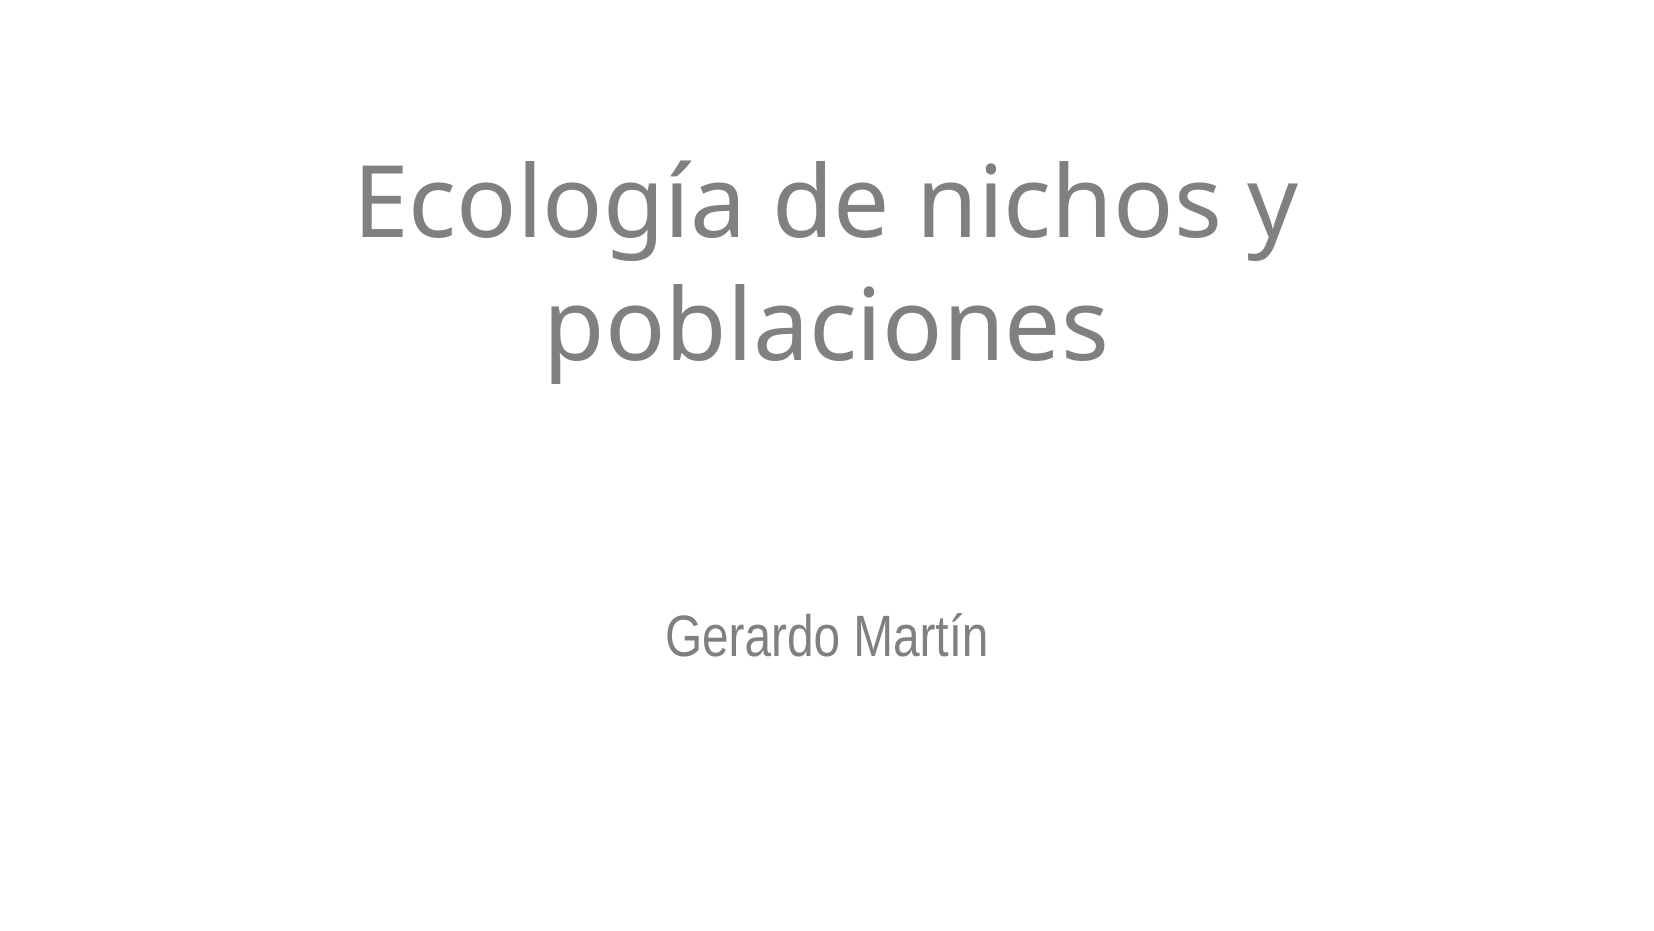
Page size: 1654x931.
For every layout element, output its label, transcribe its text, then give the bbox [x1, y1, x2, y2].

subtitle Gerardo Martín [82, 537, 1571, 734]
title Ecología de nichos y poblaciones [82, 135, 1571, 390]
